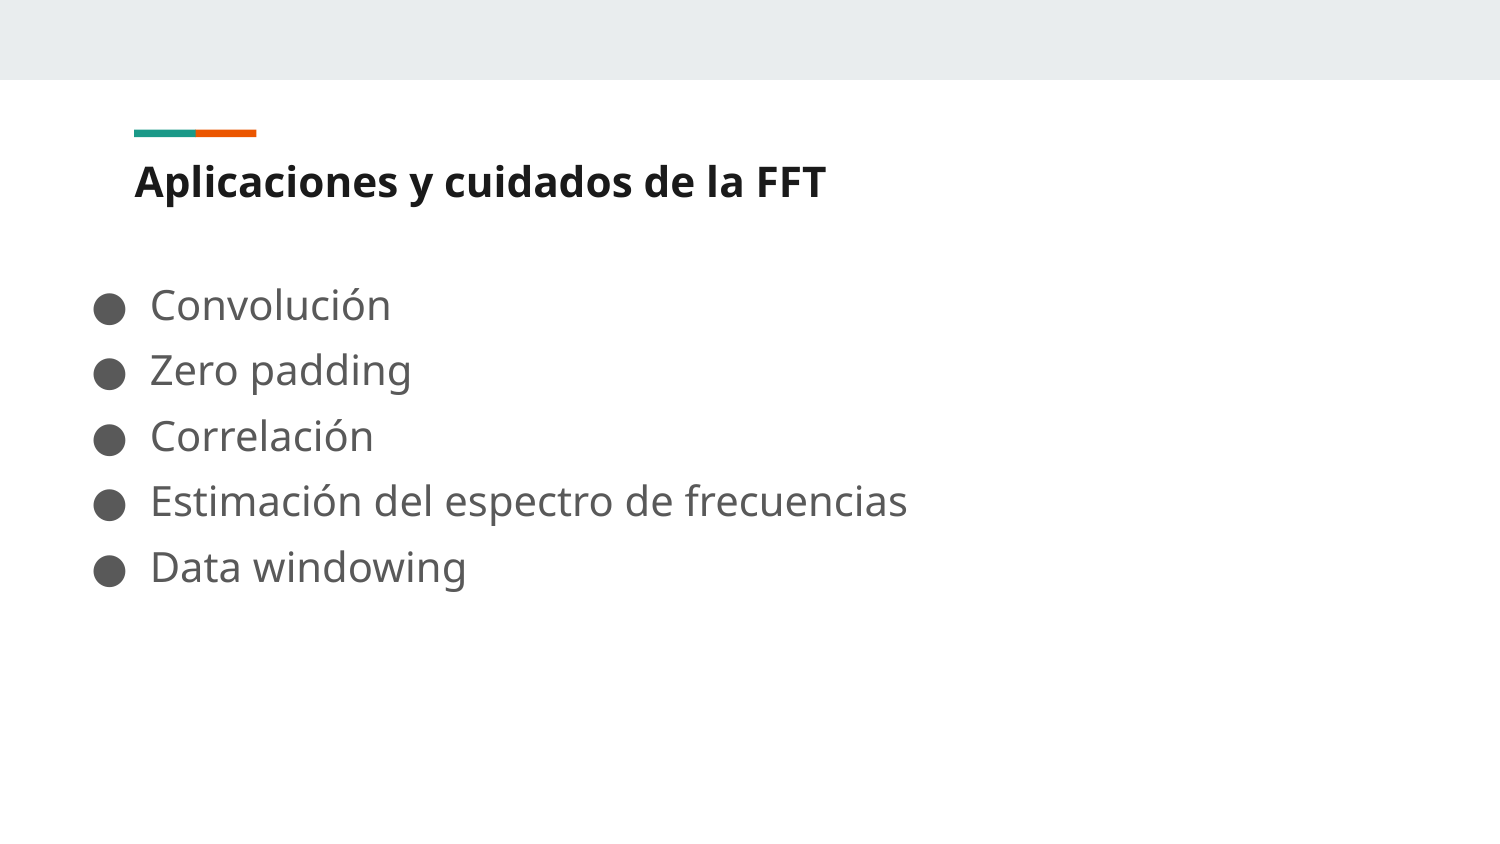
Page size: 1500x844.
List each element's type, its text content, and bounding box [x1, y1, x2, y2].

list Convolución Zero padding Correlación Estimación del espectro de frecuencias Data windowing [59, 252, 1441, 764]
title Aplicaciones y cuidados de la FFT [119, 137, 1381, 225]
